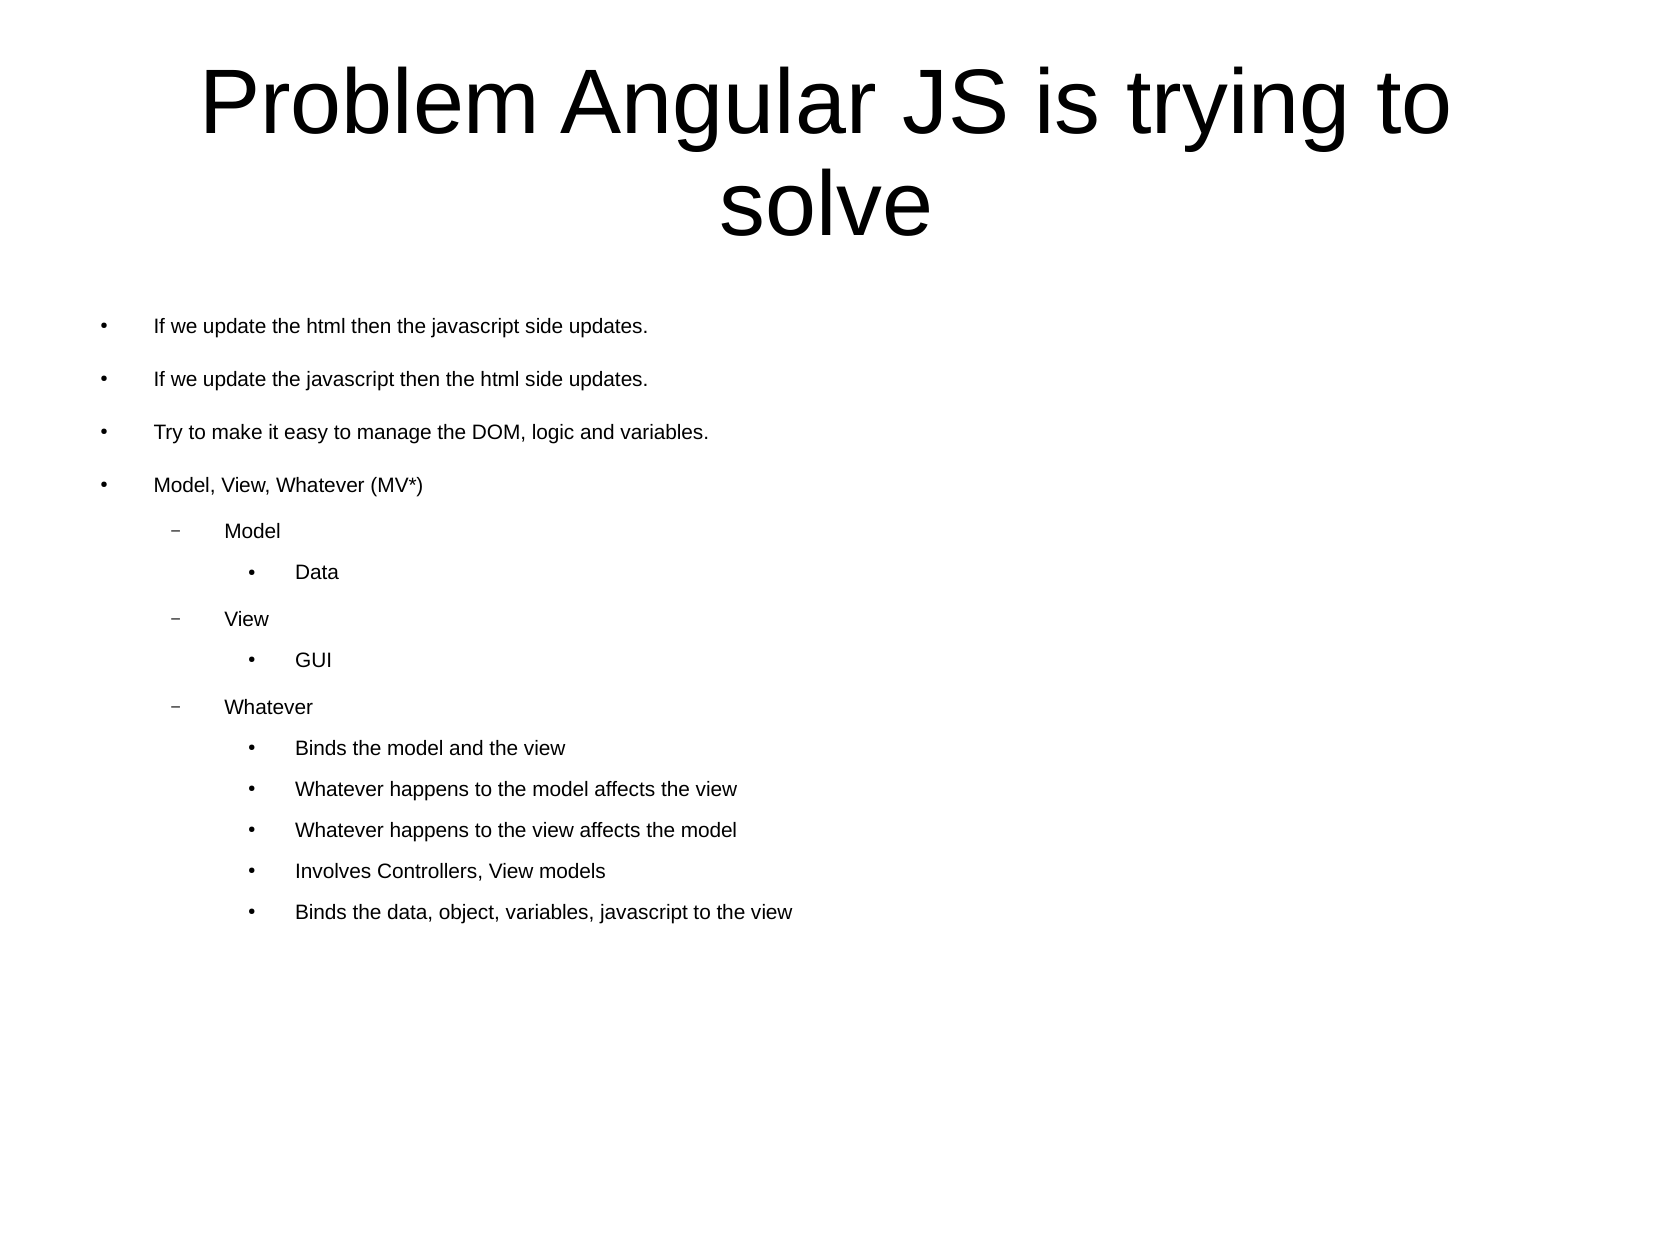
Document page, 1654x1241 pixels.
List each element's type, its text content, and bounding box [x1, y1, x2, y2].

list If we update the html then the javascript side updates. If we update the javascript then the html side updates. Try to make it easy to manage the DOM, logic and variables. Model, View, Whatever (MV*) Model Data View GUI Whatever Binds the model and the view Whatever happens to the model affects the view Whatever happens to the view affects the model Involves Controllers, View models Binds the data, object, variables, javascript to the view [82, 315, 1571, 1035]
title Problem Angular JS is trying to solve [82, 49, 1571, 257]
